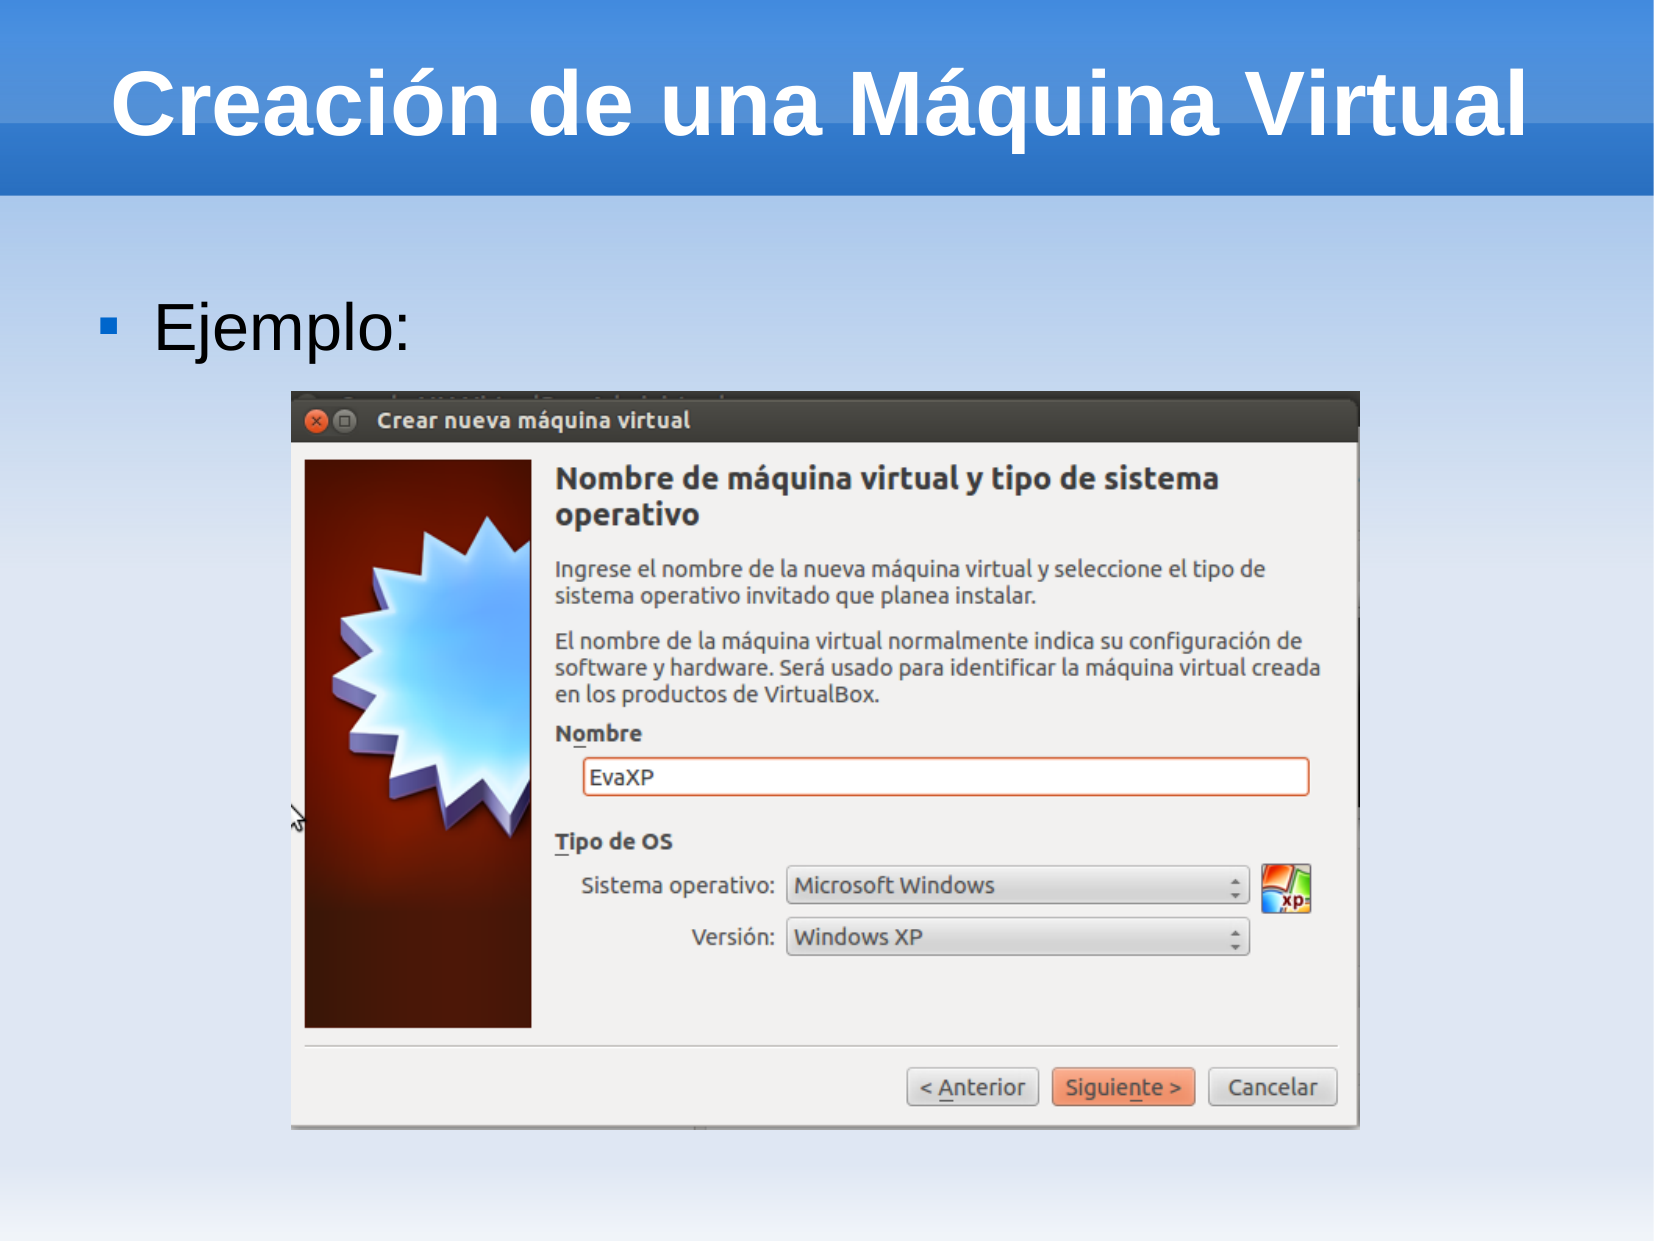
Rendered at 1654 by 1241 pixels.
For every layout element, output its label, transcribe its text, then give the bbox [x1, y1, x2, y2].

title Creación de una Máquina Virtual [76, 0, 1565, 208]
picture [0, 0, 1654, 1241]
list Ejemplo: [82, 290, 1571, 1109]
